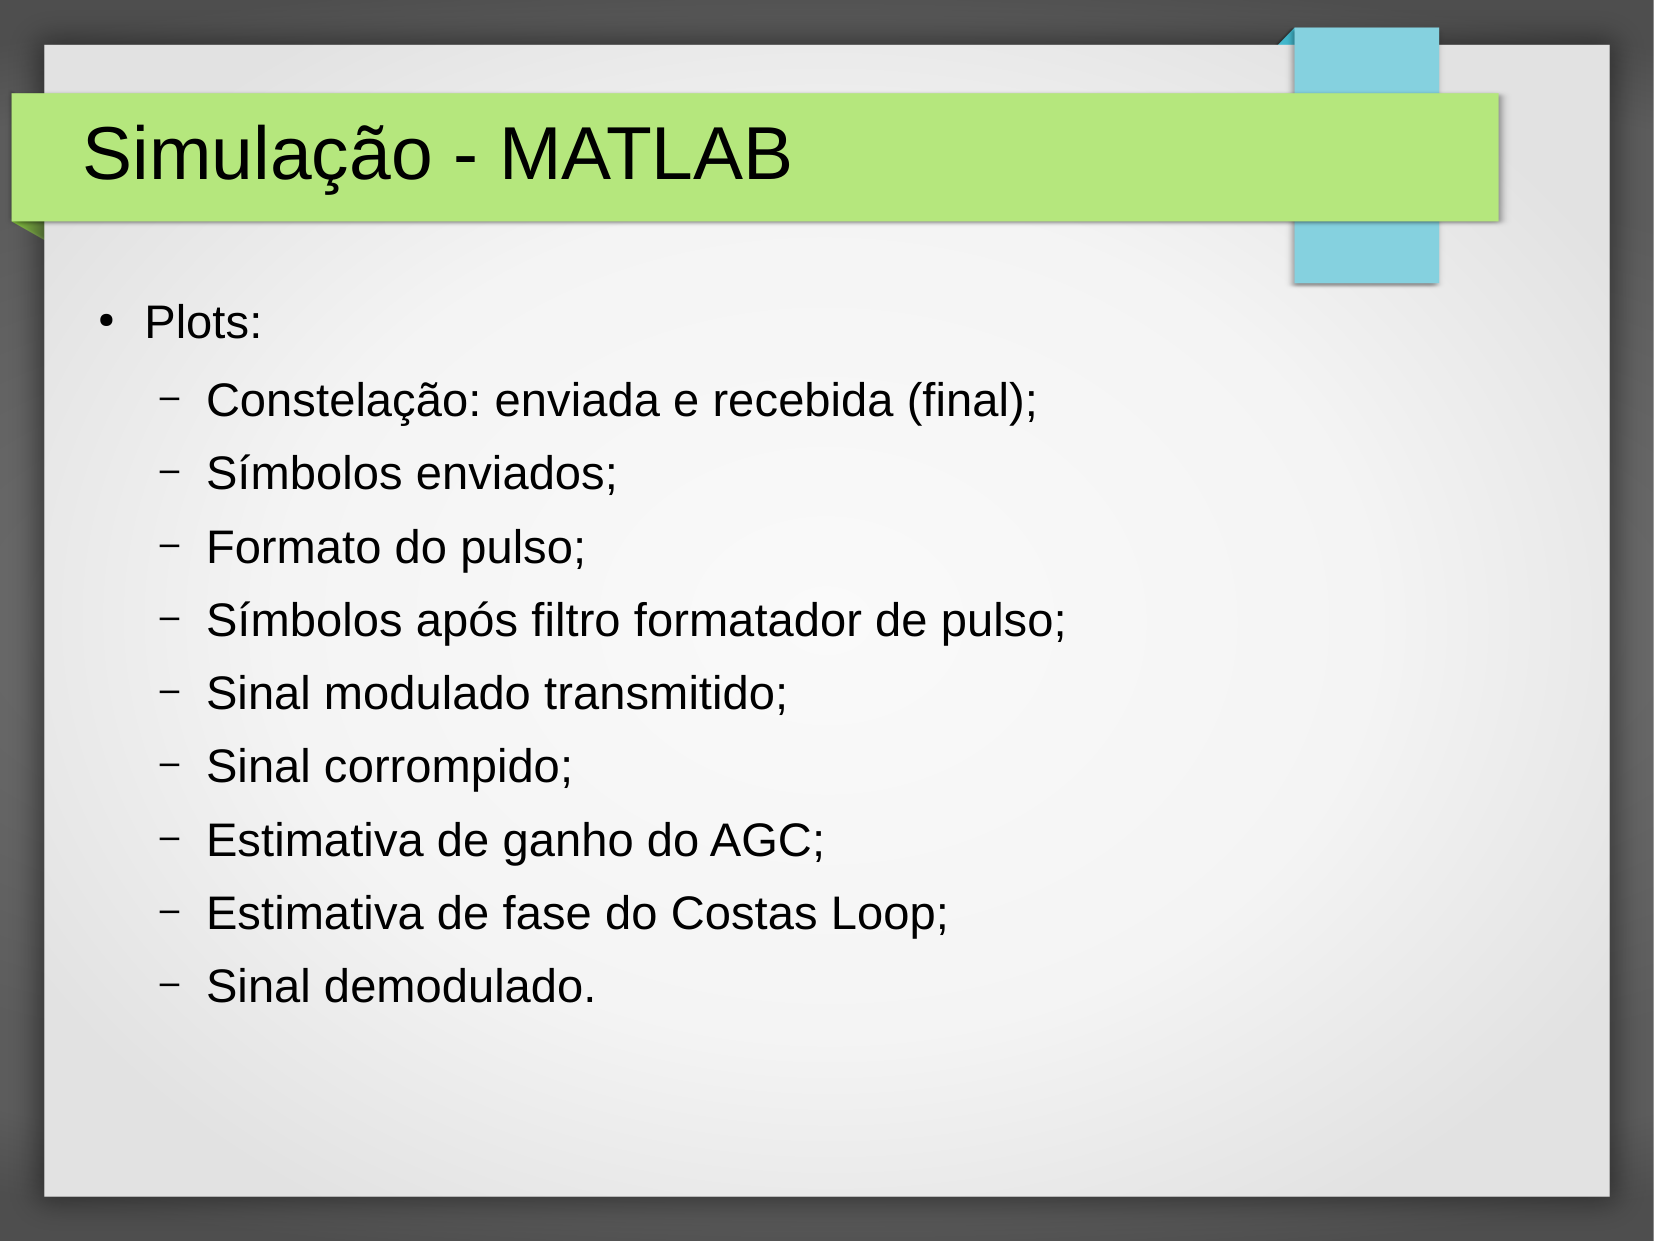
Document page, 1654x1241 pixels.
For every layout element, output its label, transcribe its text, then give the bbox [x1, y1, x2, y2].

title Simulação - MATLAB [82, 94, 1264, 213]
picture [0, 0, 1654, 1241]
list Plots: Constelação: enviada e recebida (final); Símbolos enviados; Formato do pulso; Símbolos após filtro formatador de pulso; Sinal modulado transmitido; Sinal corrompido; Estimativa de ganho do AGC; Estimativa de fase do Costas Loop; Sinal demodulado. [82, 295, 1571, 1015]
